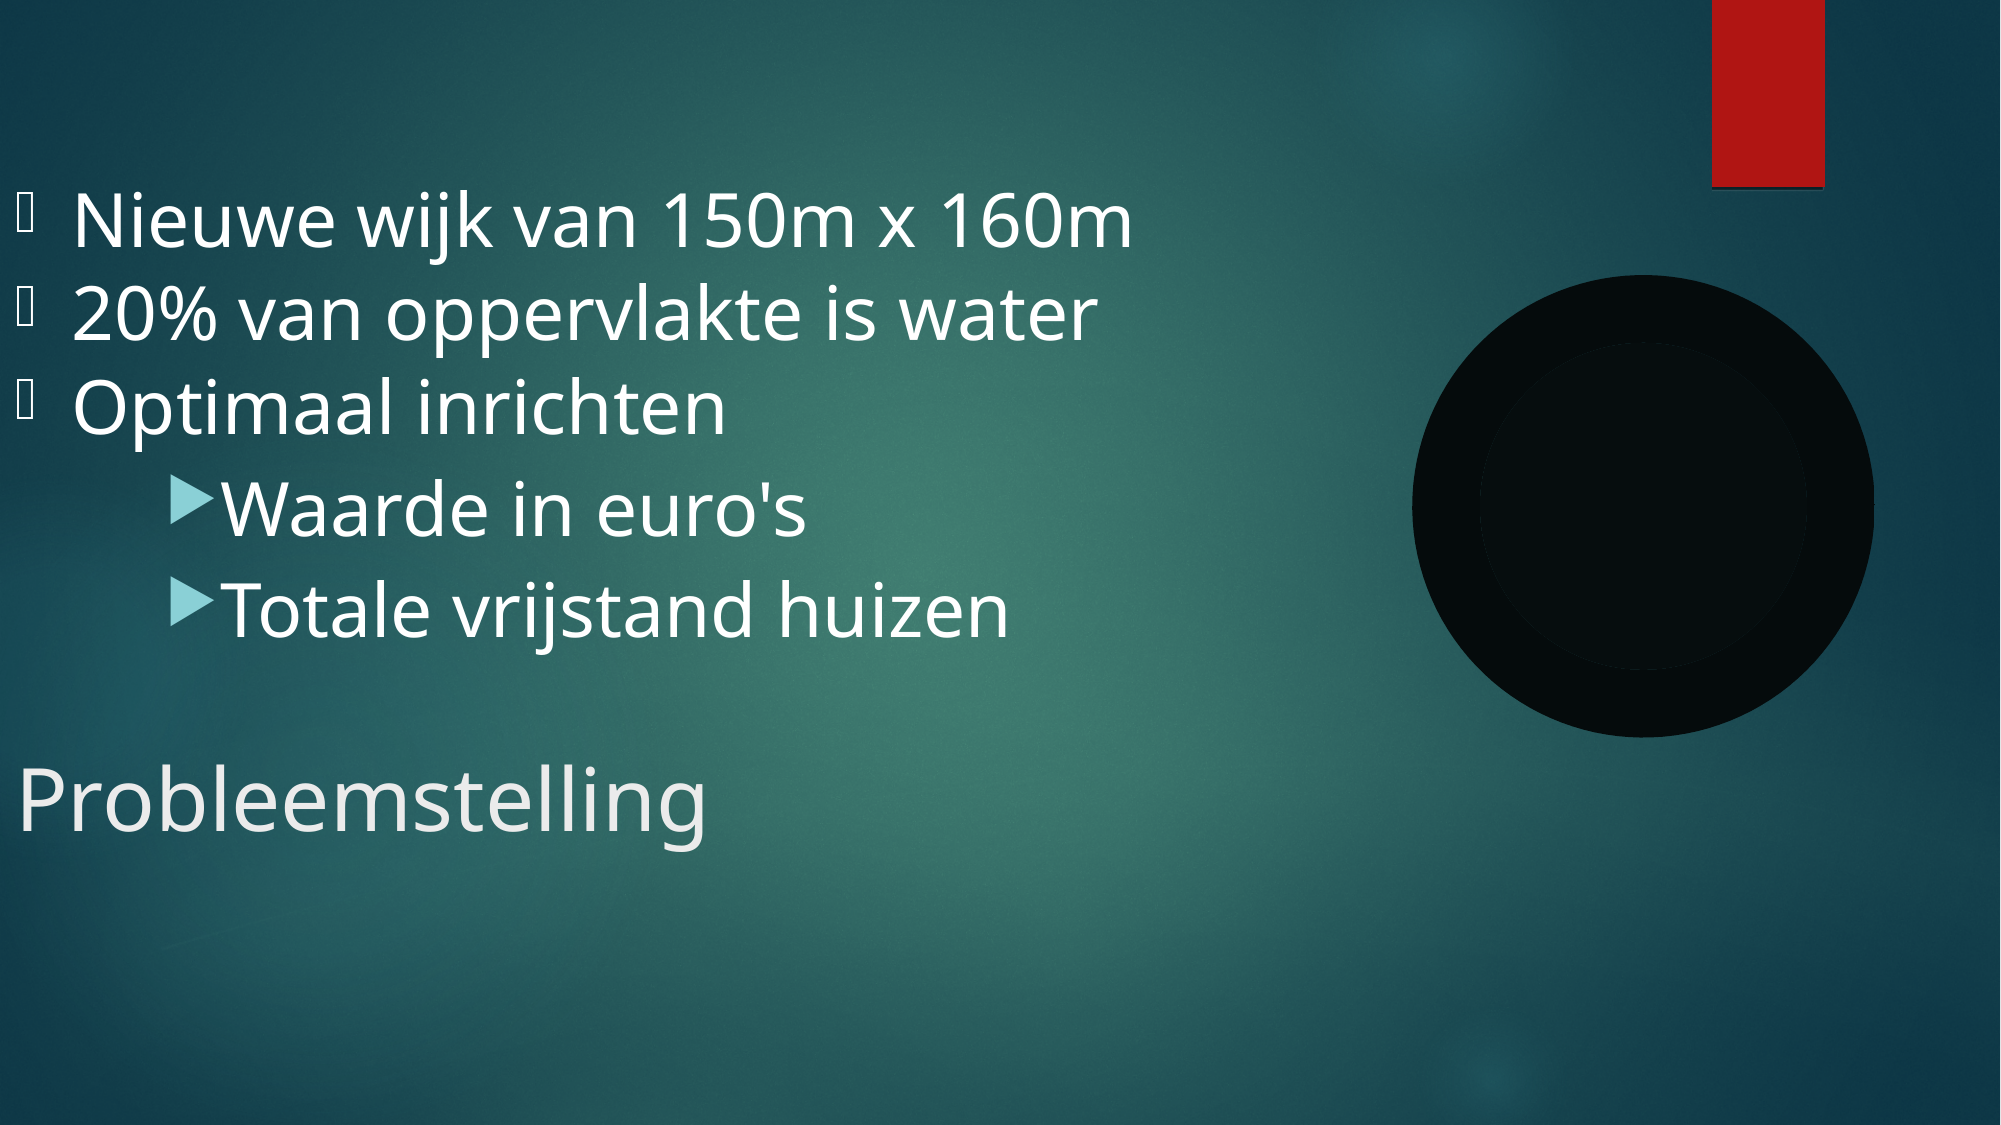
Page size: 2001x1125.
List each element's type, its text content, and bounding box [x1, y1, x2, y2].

list Nieuwe wijk van 150m x 160m 20% van oppervlakte is water Optimaal inrichten Waarde in euro's Totale vrijstand huizen [0, 112, 1401, 706]
title Probleemstelling [0, 736, 1401, 984]
